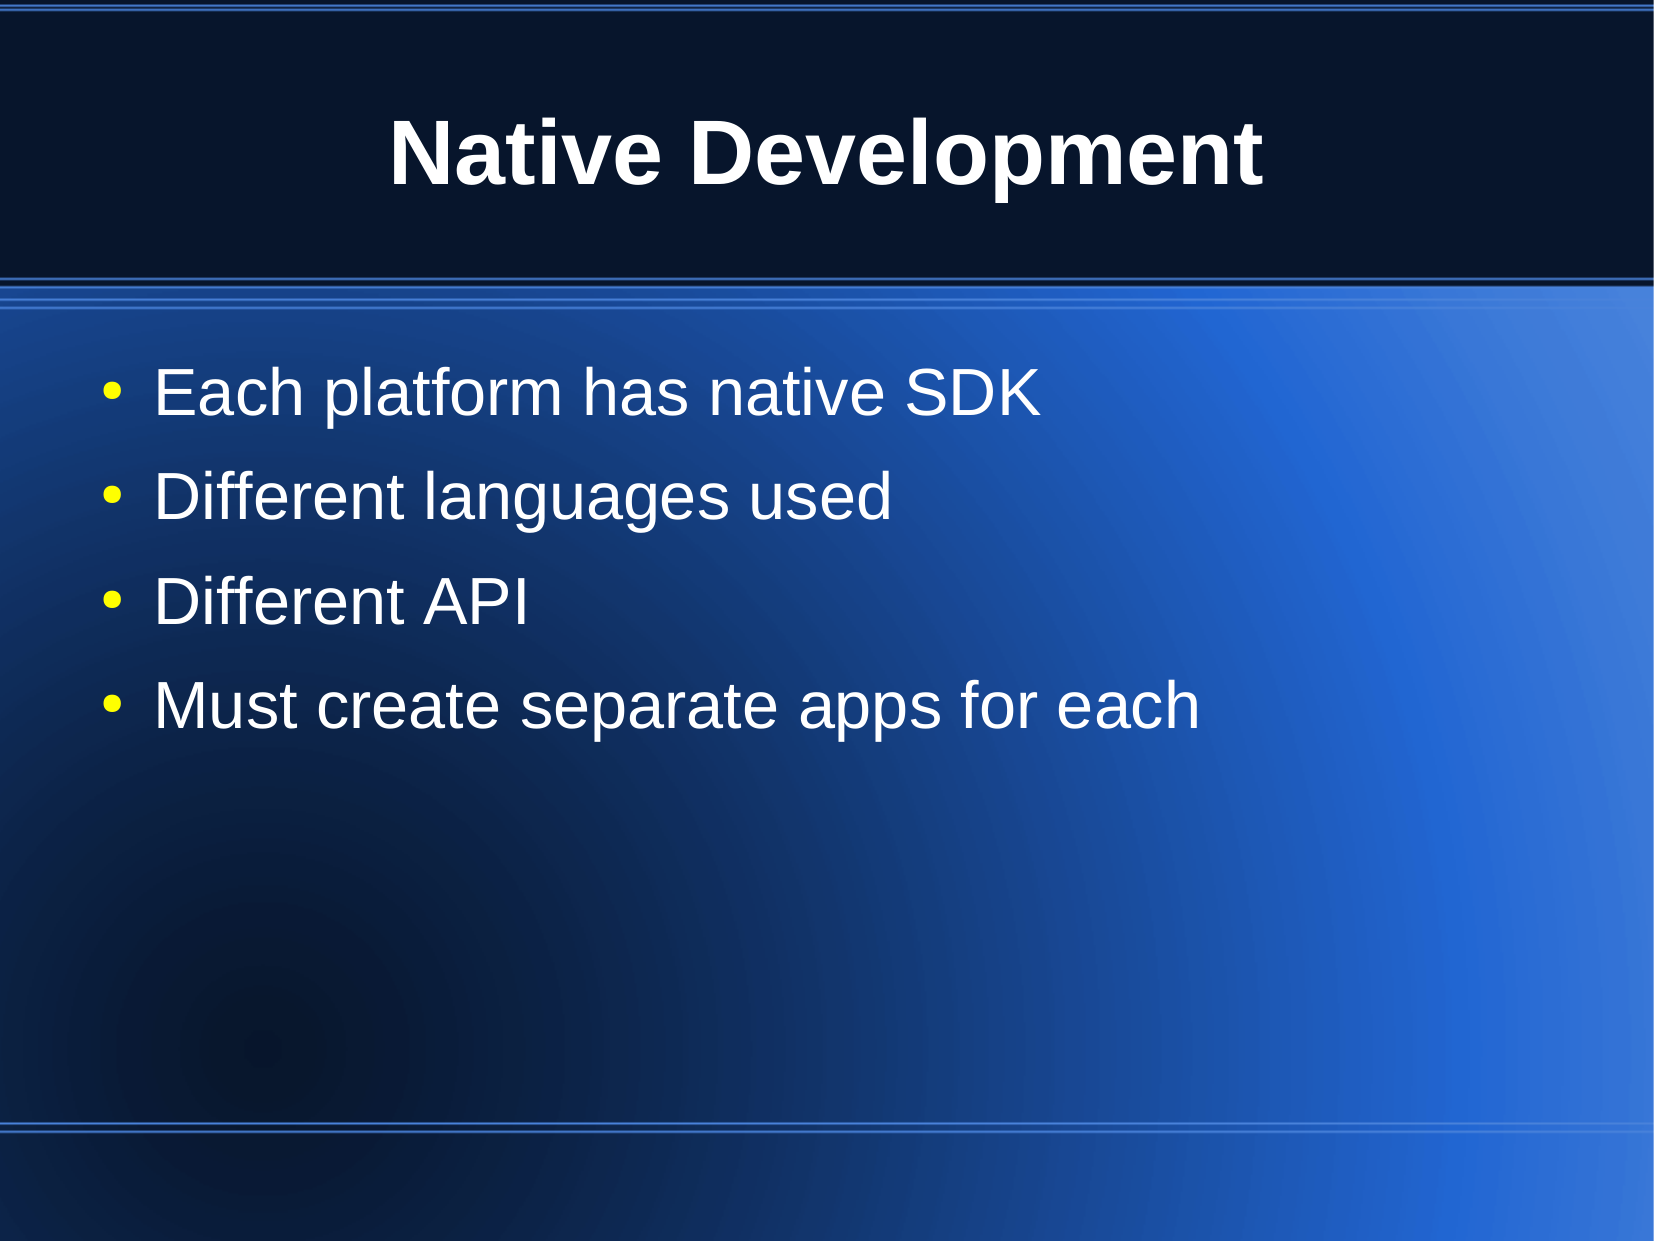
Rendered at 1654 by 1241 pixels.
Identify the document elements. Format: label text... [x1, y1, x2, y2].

list Each platform has native SDK Different languages used Different API Must create separate apps for each [82, 355, 1571, 1159]
title Native Development [82, 56, 1571, 250]
picture [0, 0, 1654, 1241]
